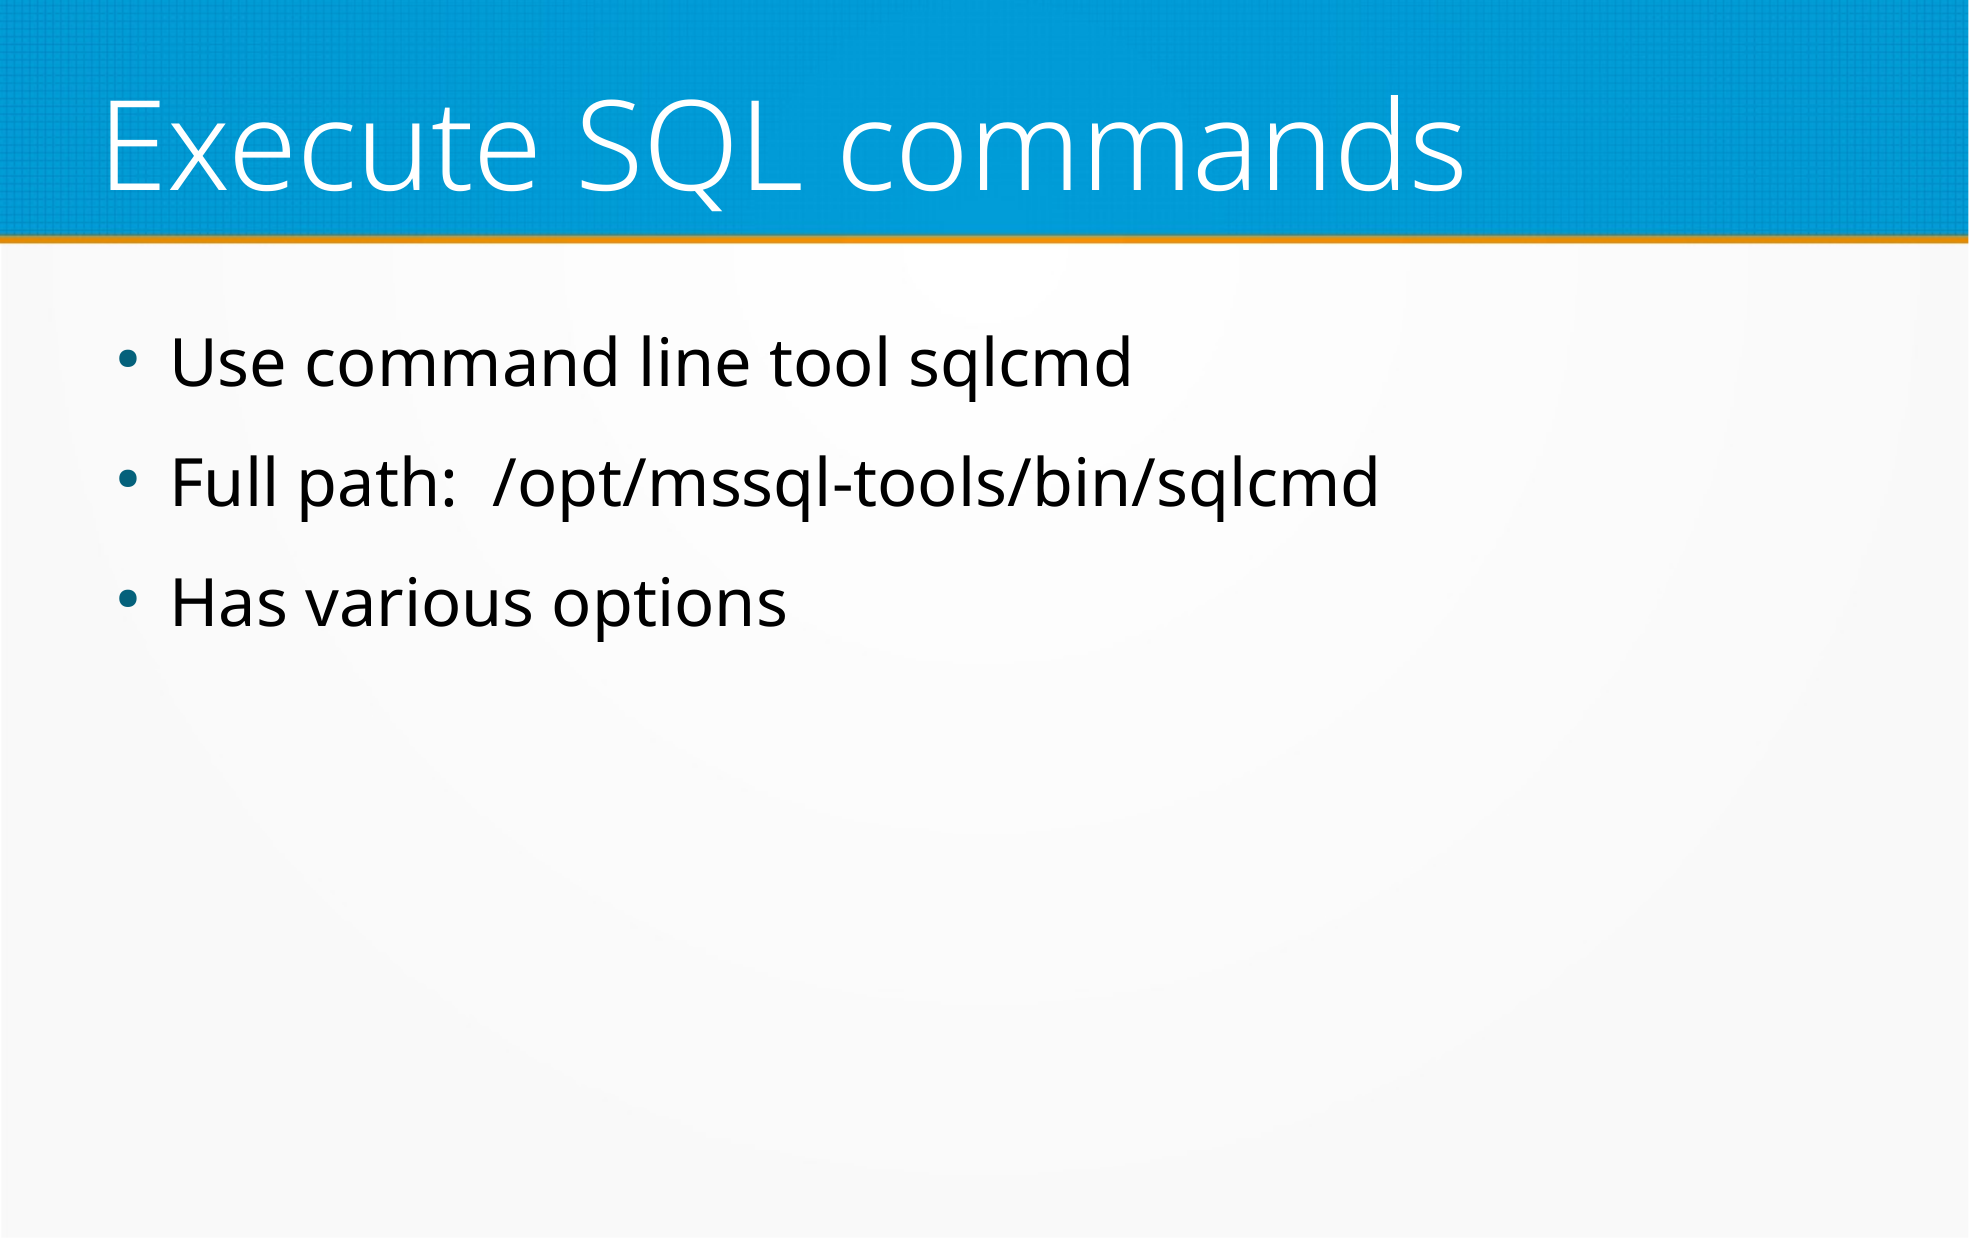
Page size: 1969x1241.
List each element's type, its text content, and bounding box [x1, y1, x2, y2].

title Execute SQL commands [98, 19, 1870, 227]
picture [0, 233, 1969, 1241]
list Use command line tool sqlcmd Full path: /opt/mssql-tools/bin/sqlcmd Has various options [98, 315, 1861, 1081]
